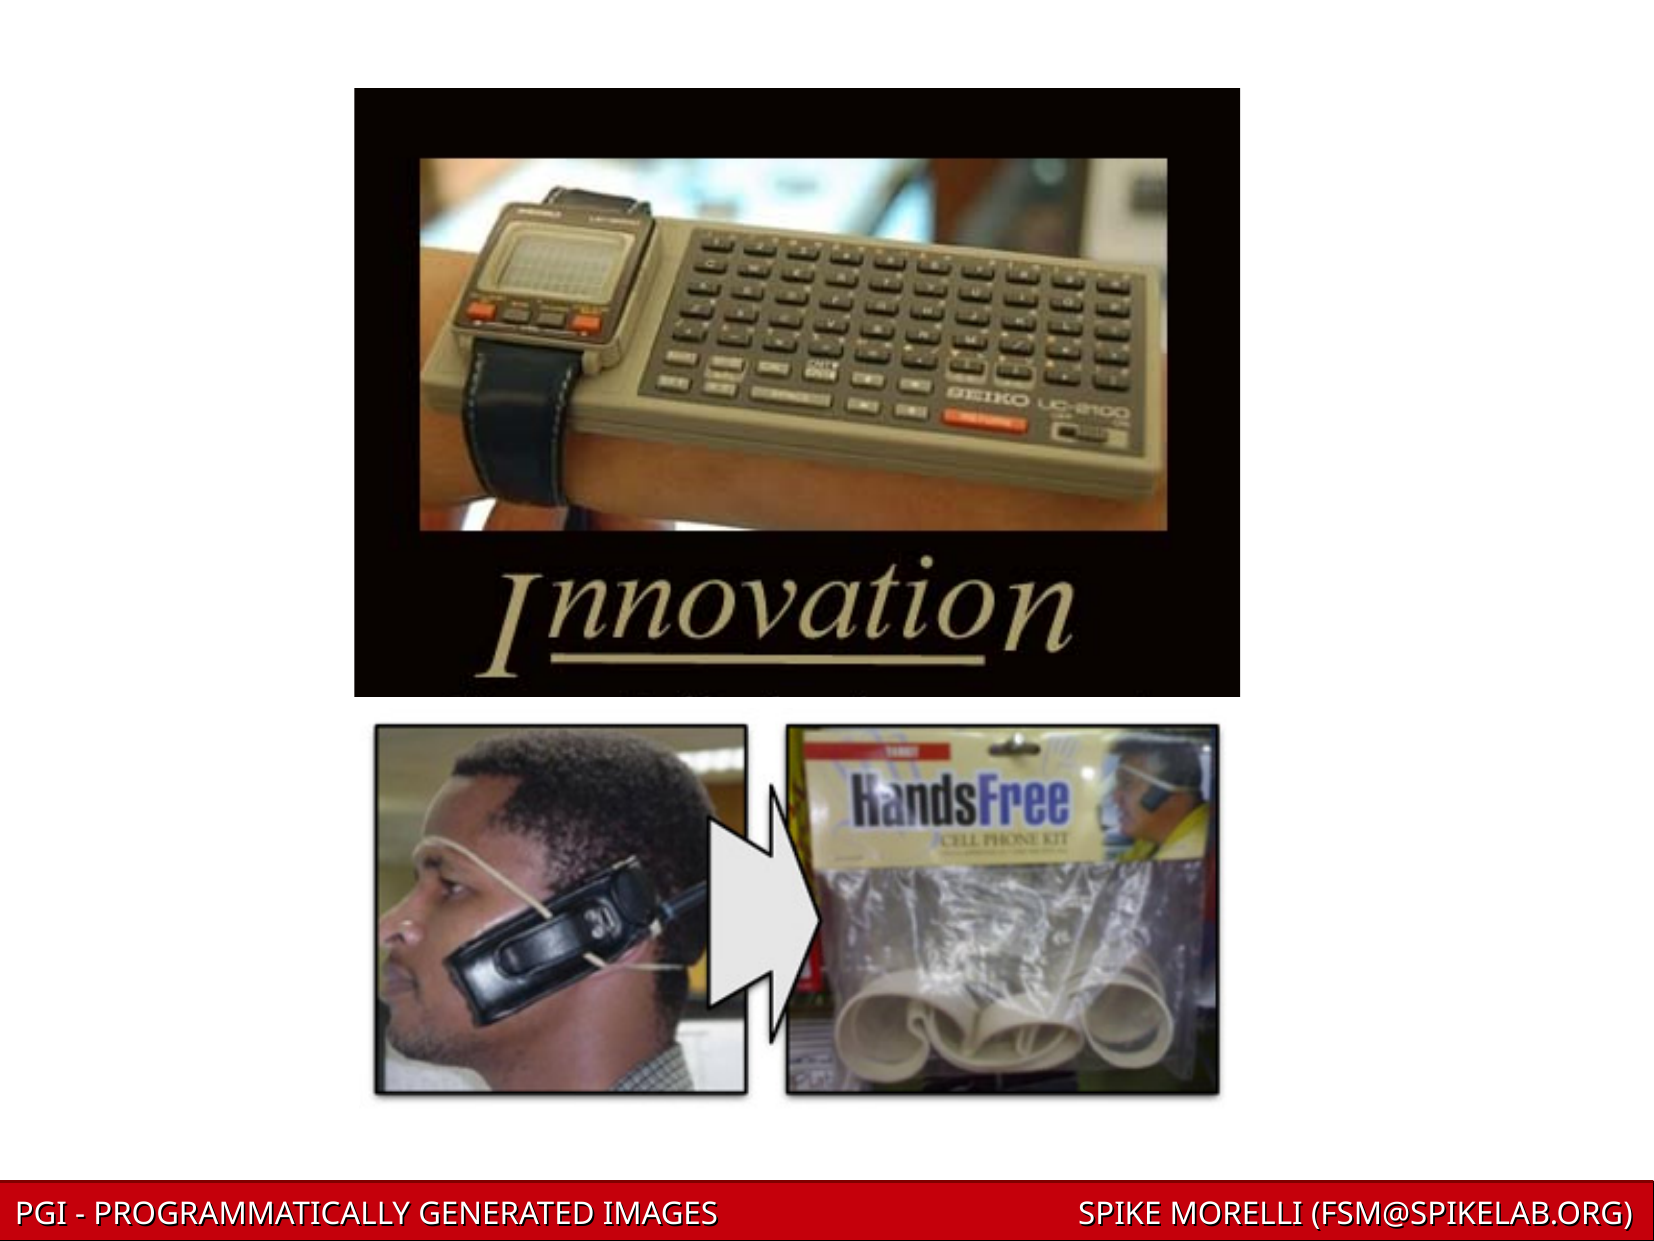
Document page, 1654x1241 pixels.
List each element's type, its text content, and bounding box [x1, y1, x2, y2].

text_box [0, 1183, 1654, 1241]
picture [359, 708, 1235, 1117]
text_box PGI - PROGRAMMATICALLY GENERATED IMAGES [0, 1184, 722, 1235]
text_box SPIKE MORELLI (FSM@SPIKELAB.ORG) [1063, 1184, 1643, 1235]
picture [354, 88, 1241, 697]
